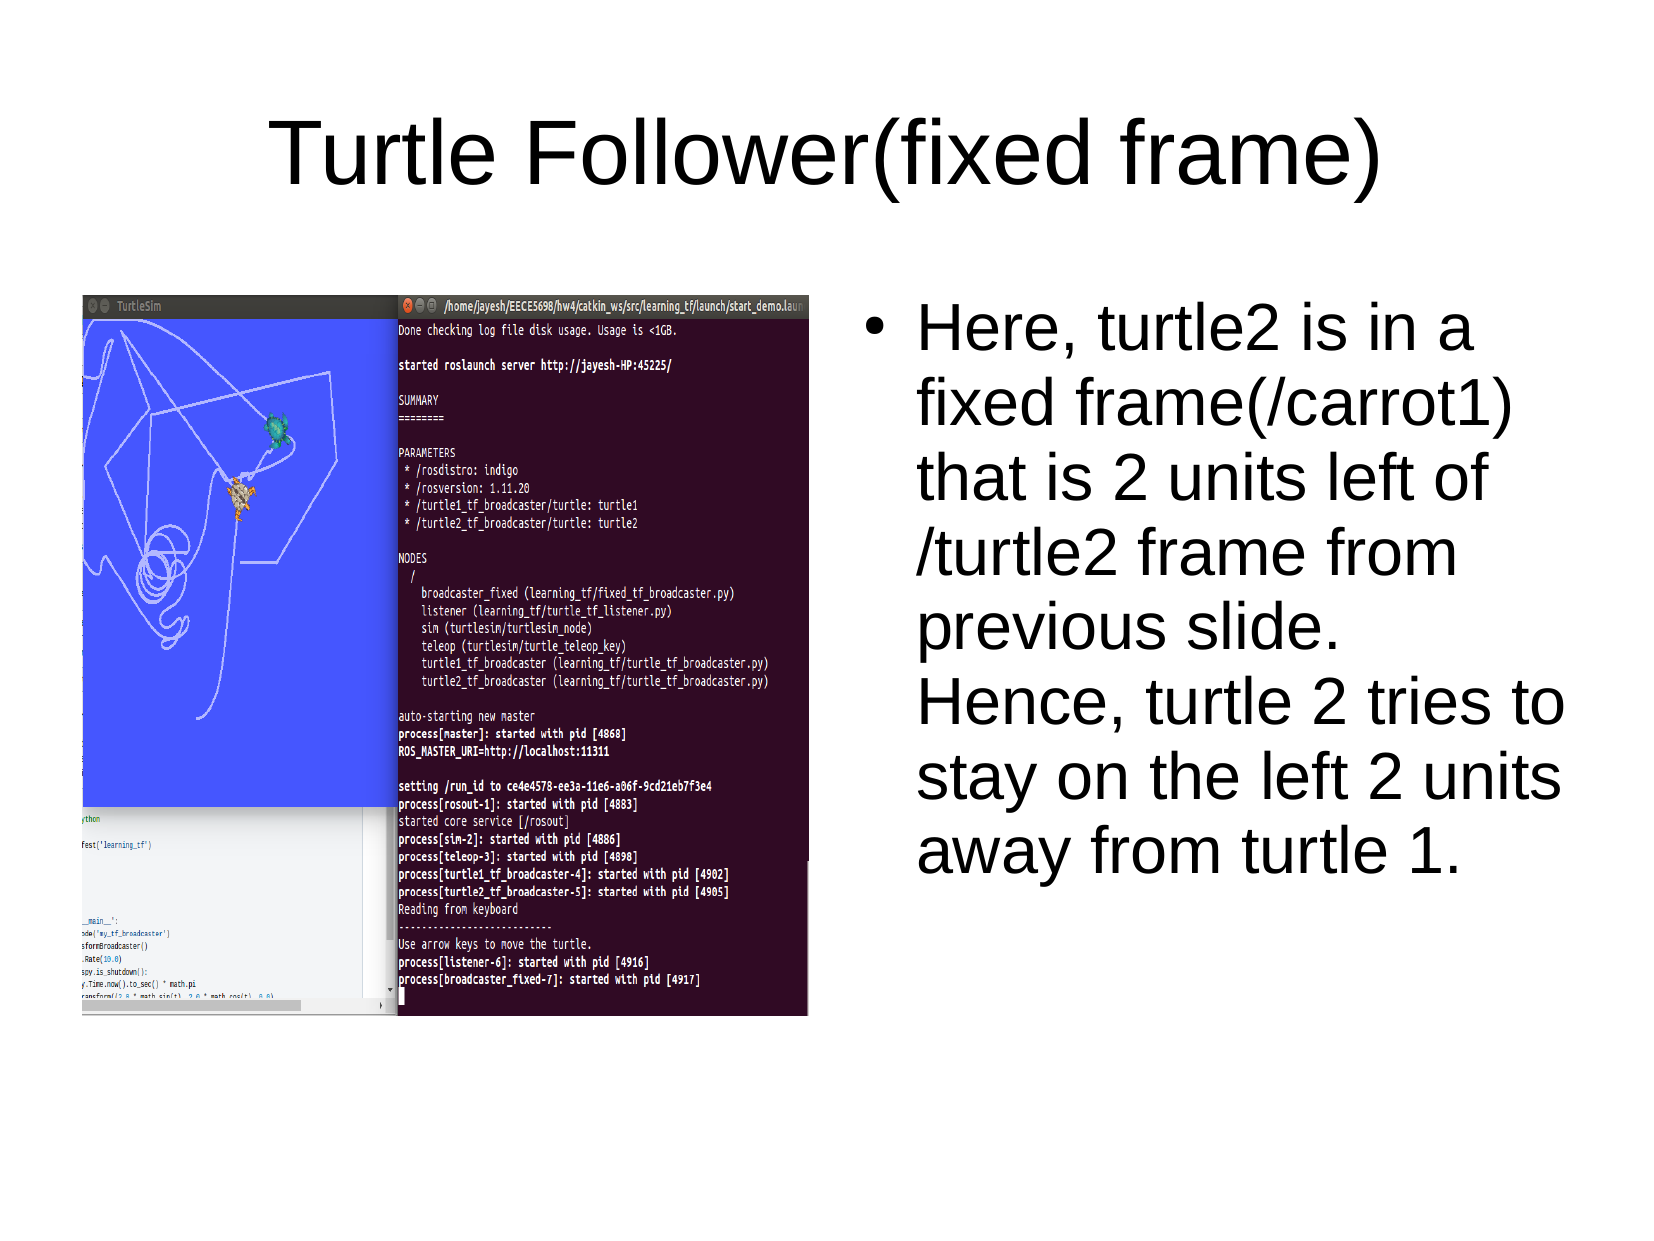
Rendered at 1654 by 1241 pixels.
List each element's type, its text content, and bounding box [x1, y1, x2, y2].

picture [82, 295, 809, 1016]
list Here, turtle2 is in a fixed frame(/carrot1) that is 2 units left of /turtle2 frame from previous slide. Hence, turtle 2 tries to stay on the left 2 units away from turtle 1. [845, 290, 1572, 1010]
title Turtle Follower(fixed frame) [82, 49, 1571, 257]
